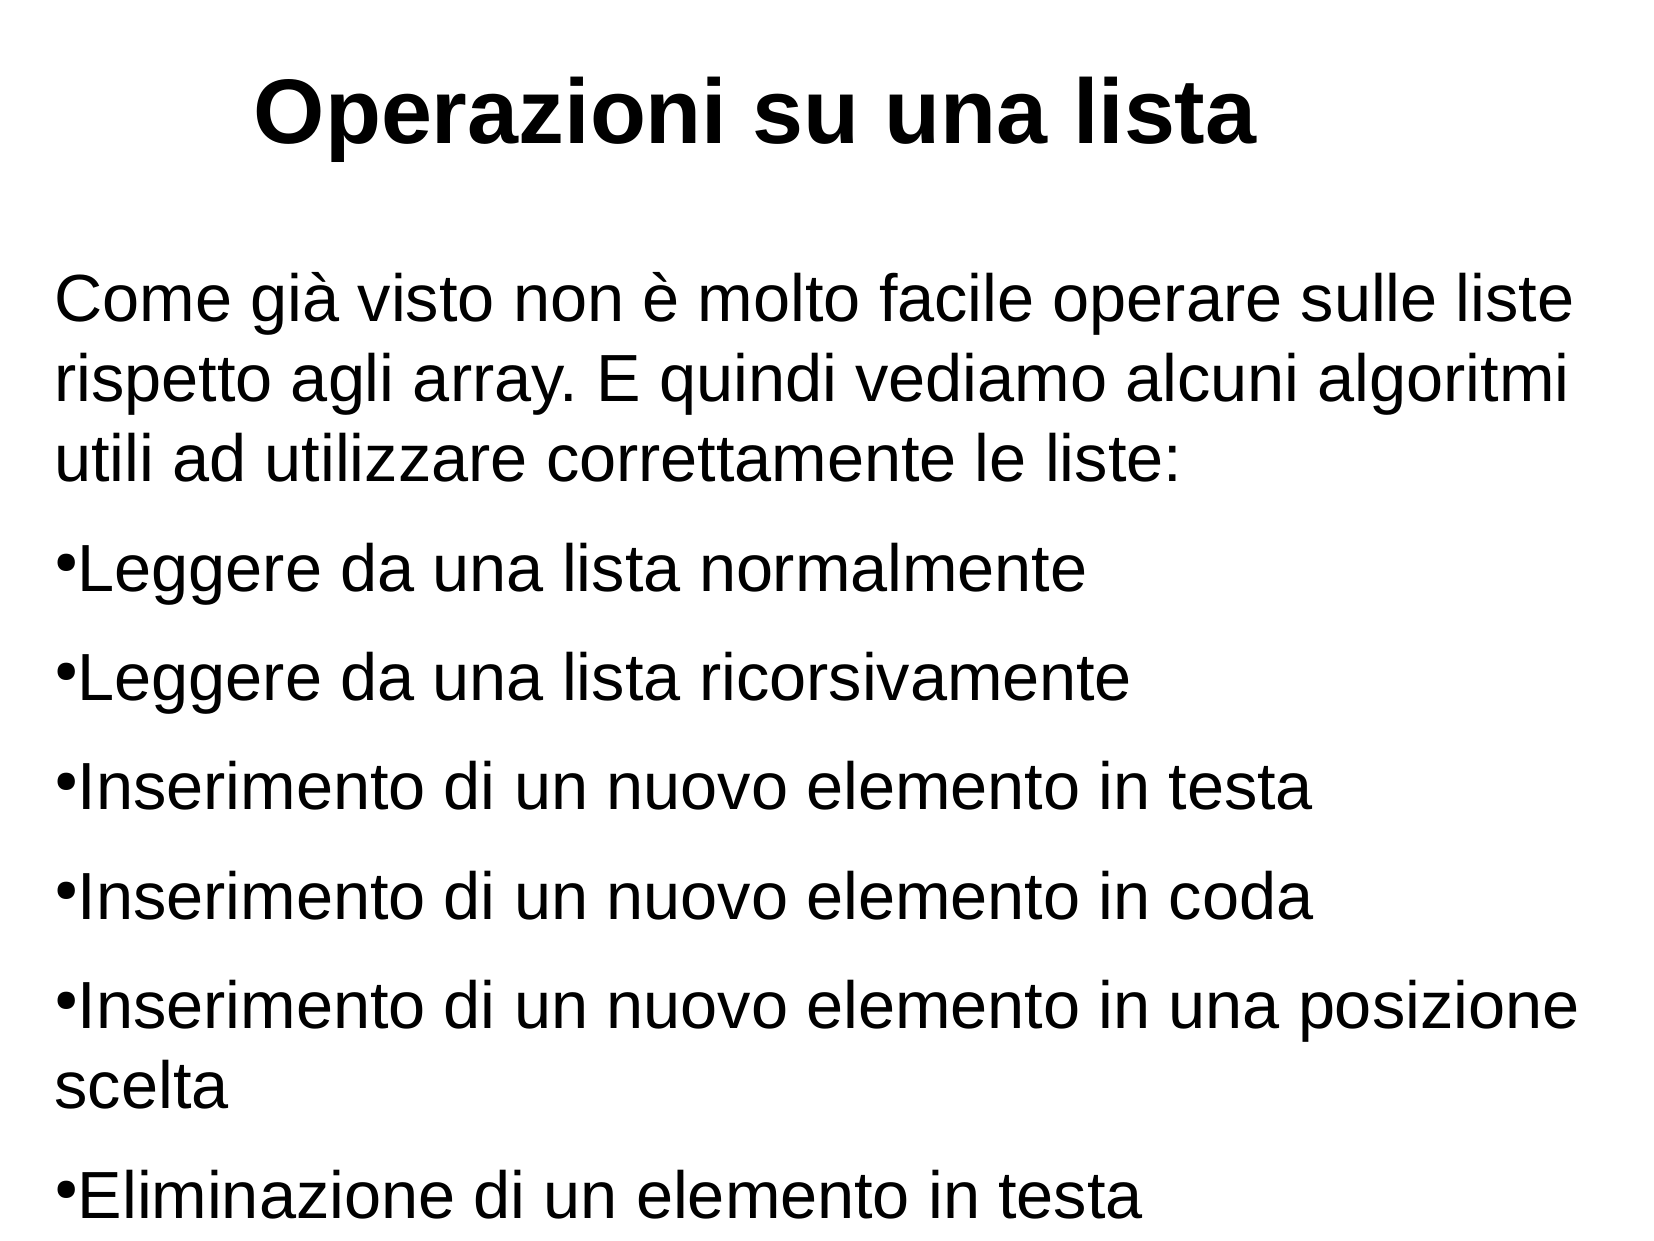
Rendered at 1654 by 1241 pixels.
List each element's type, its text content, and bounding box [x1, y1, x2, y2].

title Operazioni su una lista [11, 2, 1501, 211]
subtitle Come già visto non è molto facile operare sulle liste rispetto agli array. E quindi vediamo alcuni algoritmi utili ad utilizzare correttamente le liste: Leggere da una lista normalmente Leggere da una lista ricorsivamente Inserimento di un nuovo elemento in testa Inserimento di un nuovo elemento in coda Inserimento di un nuovo elemento in una posizione scelta Eliminazione di un elemento in testa Eliminazione di un elemento in coda Eliminazione di un elemento in una posizione scelta [54, 255, 1600, 1227]
